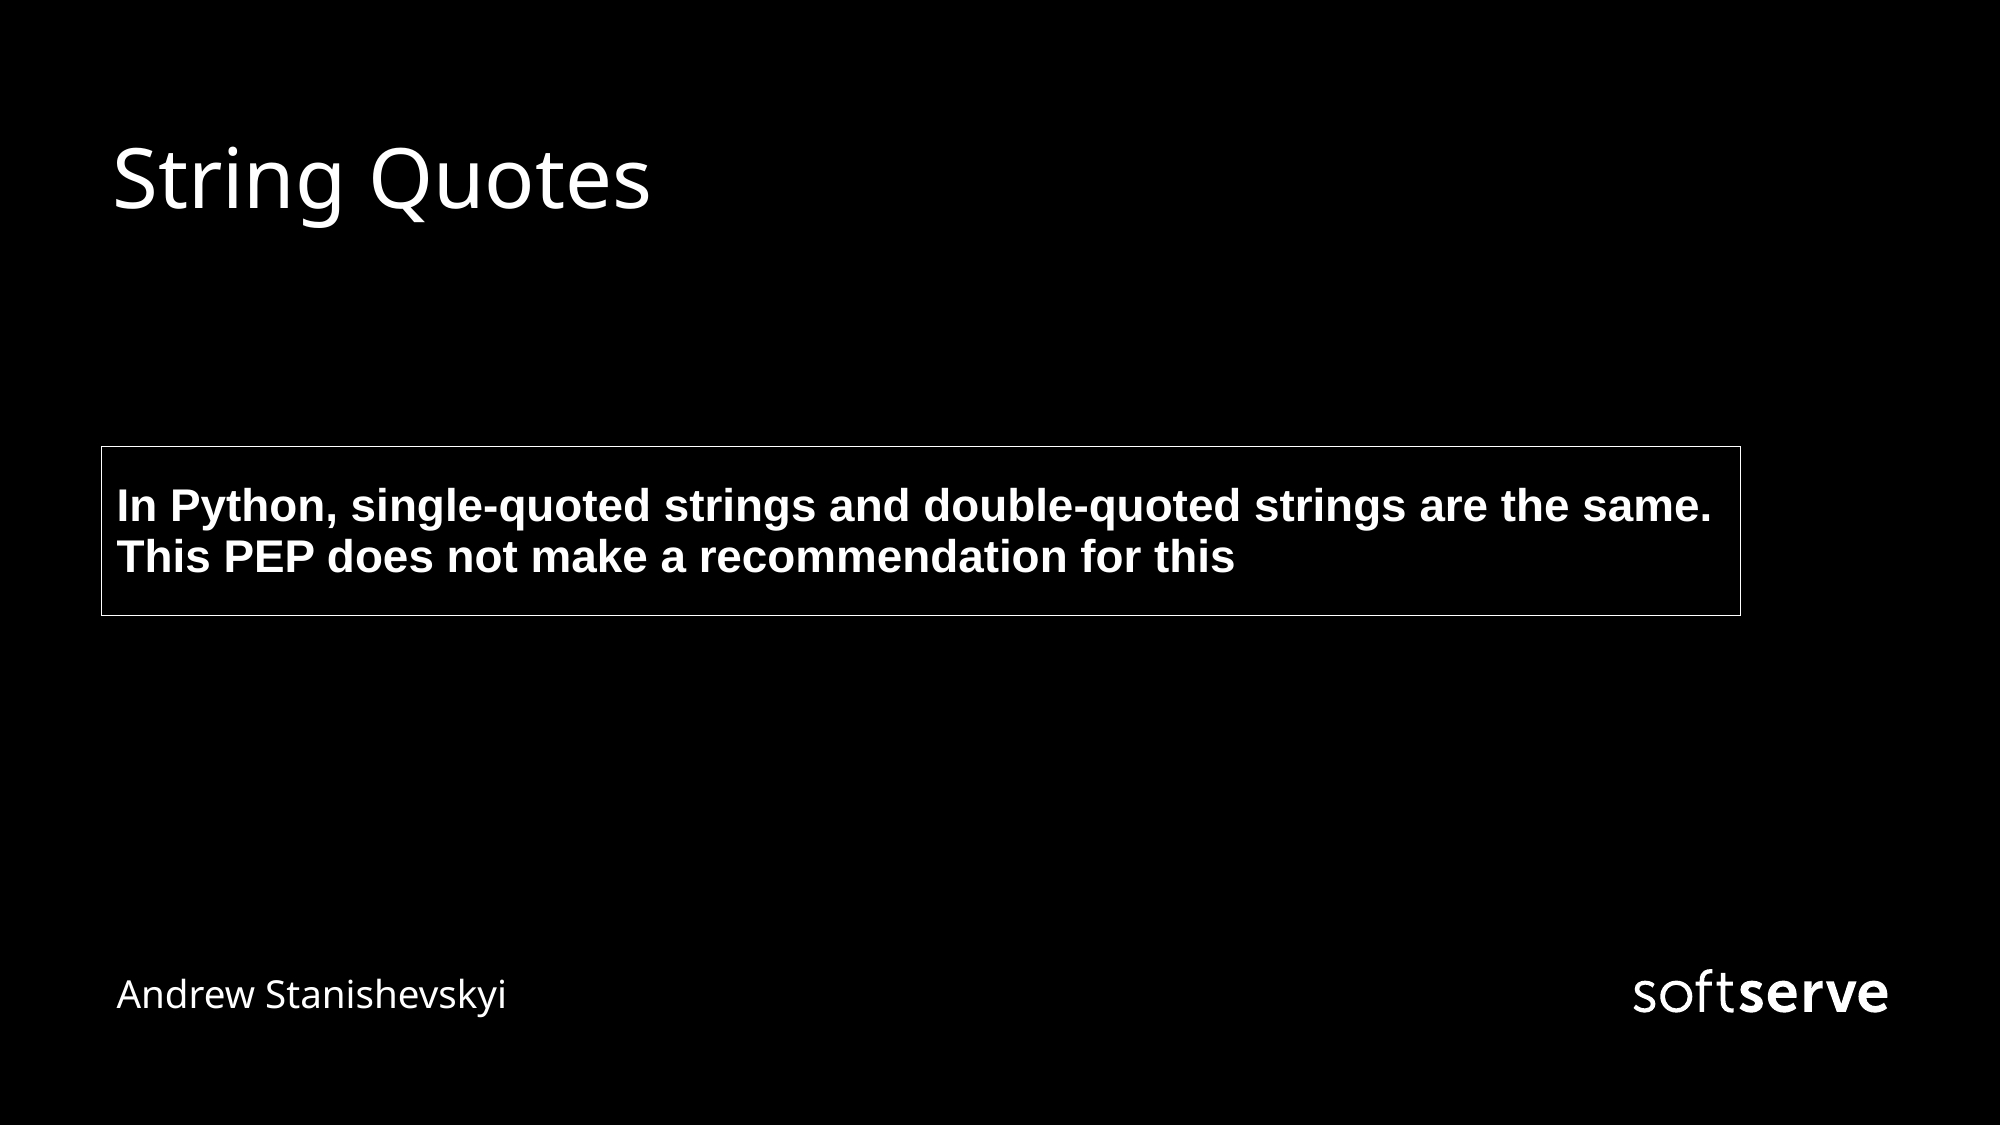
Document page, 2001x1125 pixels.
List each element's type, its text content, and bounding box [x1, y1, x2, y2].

title String Quotes [112, 135, 1888, 330]
list Andrew Stanishevskyi [0, 970, 569, 1019]
text_box In Python, single-quoted strings and double-quoted strings are the same. This PEP does not make a recommendation for this [101, 446, 1741, 616]
